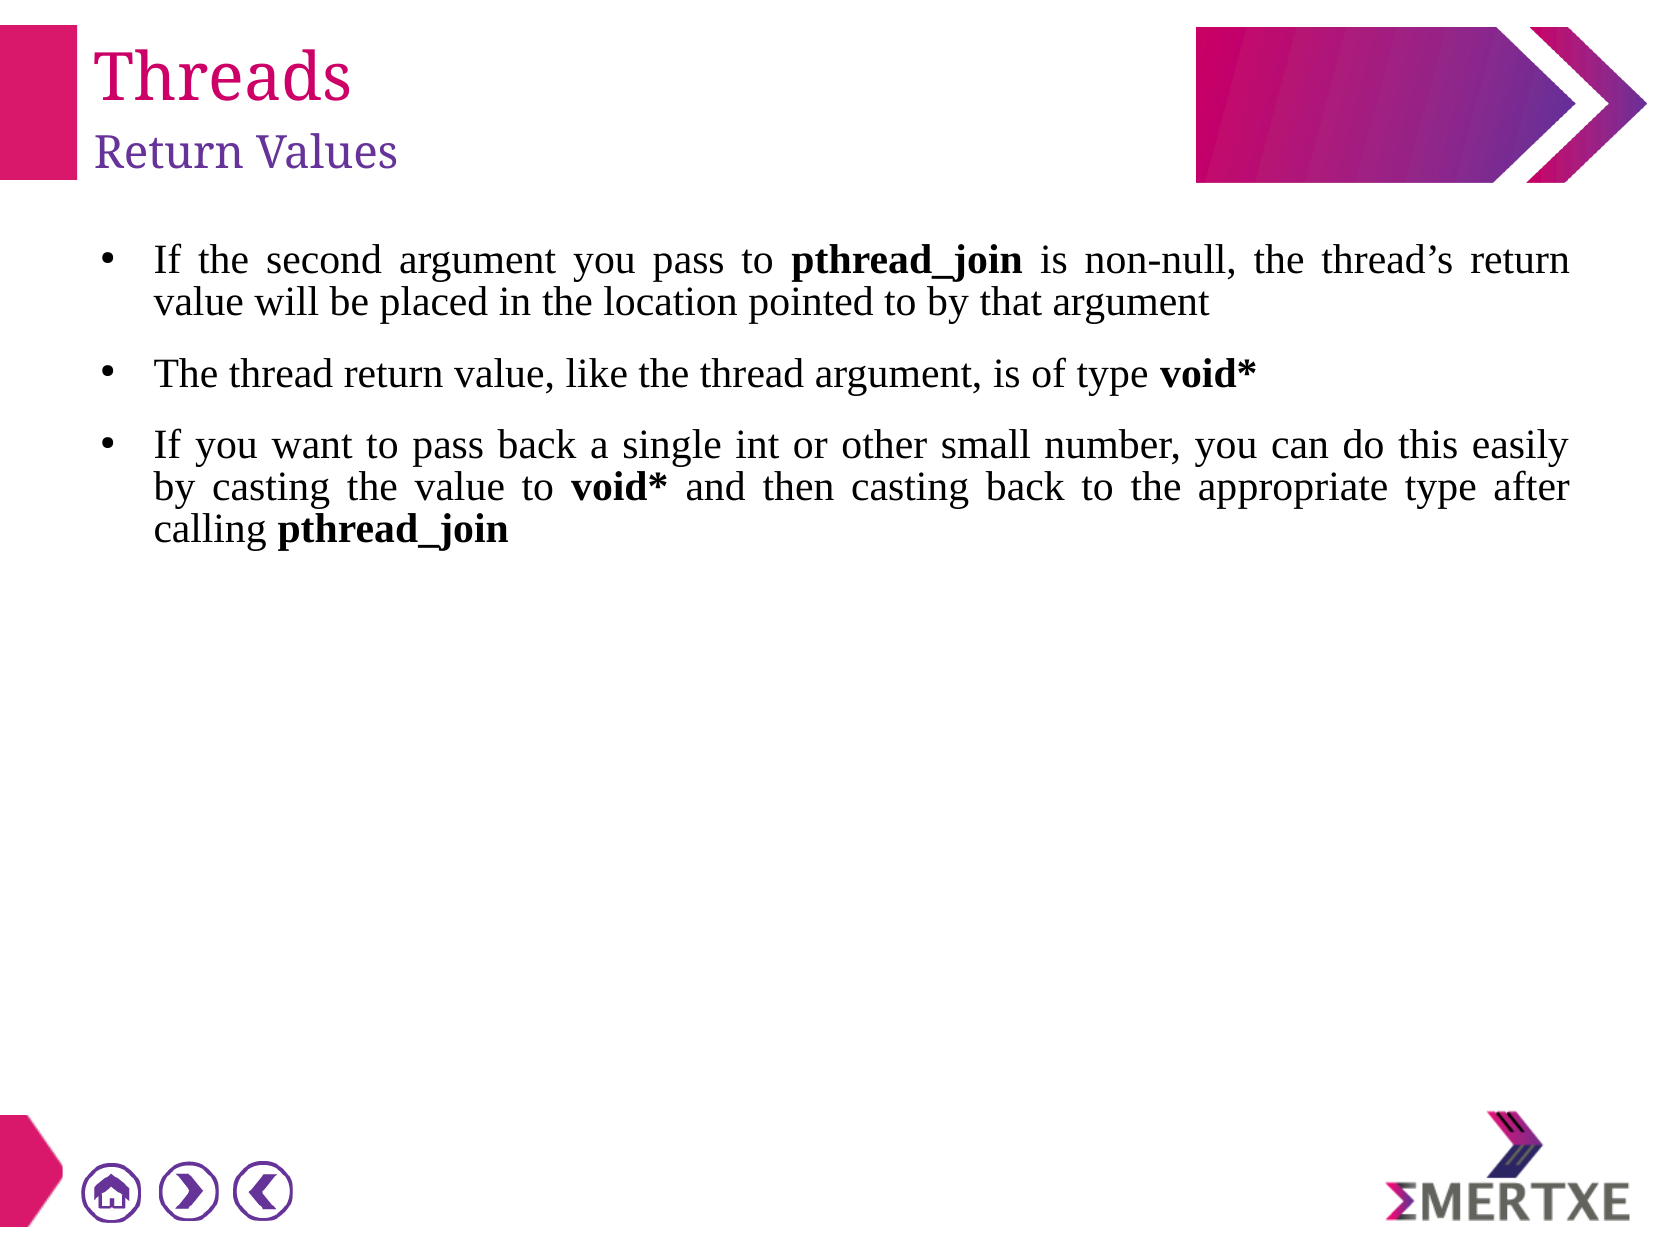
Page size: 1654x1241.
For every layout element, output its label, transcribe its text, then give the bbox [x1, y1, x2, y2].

picture [233, 1161, 293, 1221]
picture [1571, 27, 1647, 183]
title Threads Return Values [93, 2, 1571, 210]
picture [159, 1161, 219, 1221]
list If the second argument you pass to pthread_join is non-null, the thread’s return value will be placed in the location pointed to by that argument The thread return value, like the thread argument, is of type void* If you want to pass back a single int or other small number, you can do this easily by casting the value to void* and then casting back to the appropriate type after calling pthread_join [82, 240, 1571, 1094]
picture [81, 1163, 141, 1223]
picture [1385, 1107, 1631, 1221]
